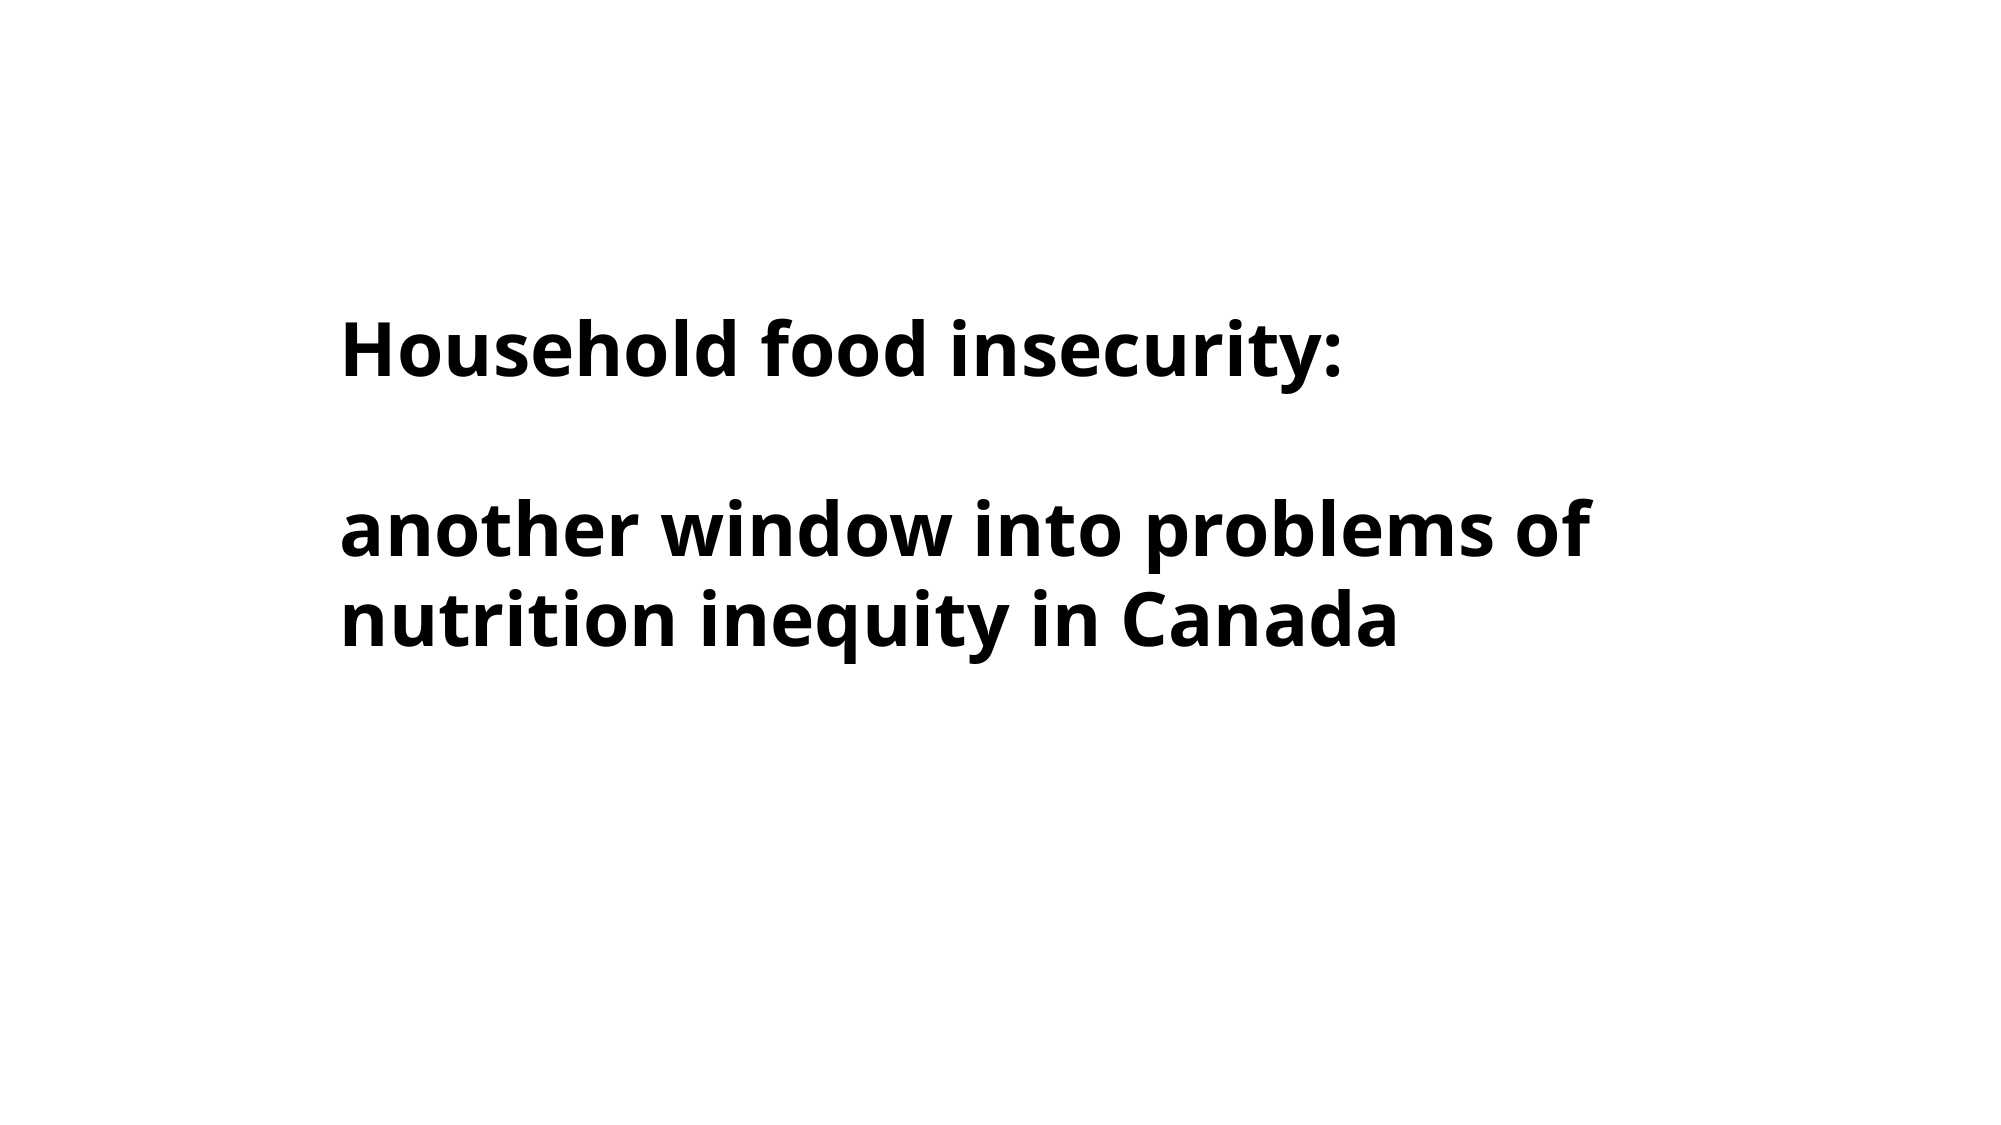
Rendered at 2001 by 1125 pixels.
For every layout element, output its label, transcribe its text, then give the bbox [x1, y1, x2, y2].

title Household food insecurity: another window into problems of nutrition inequity in Canada [324, 262, 1675, 700]
